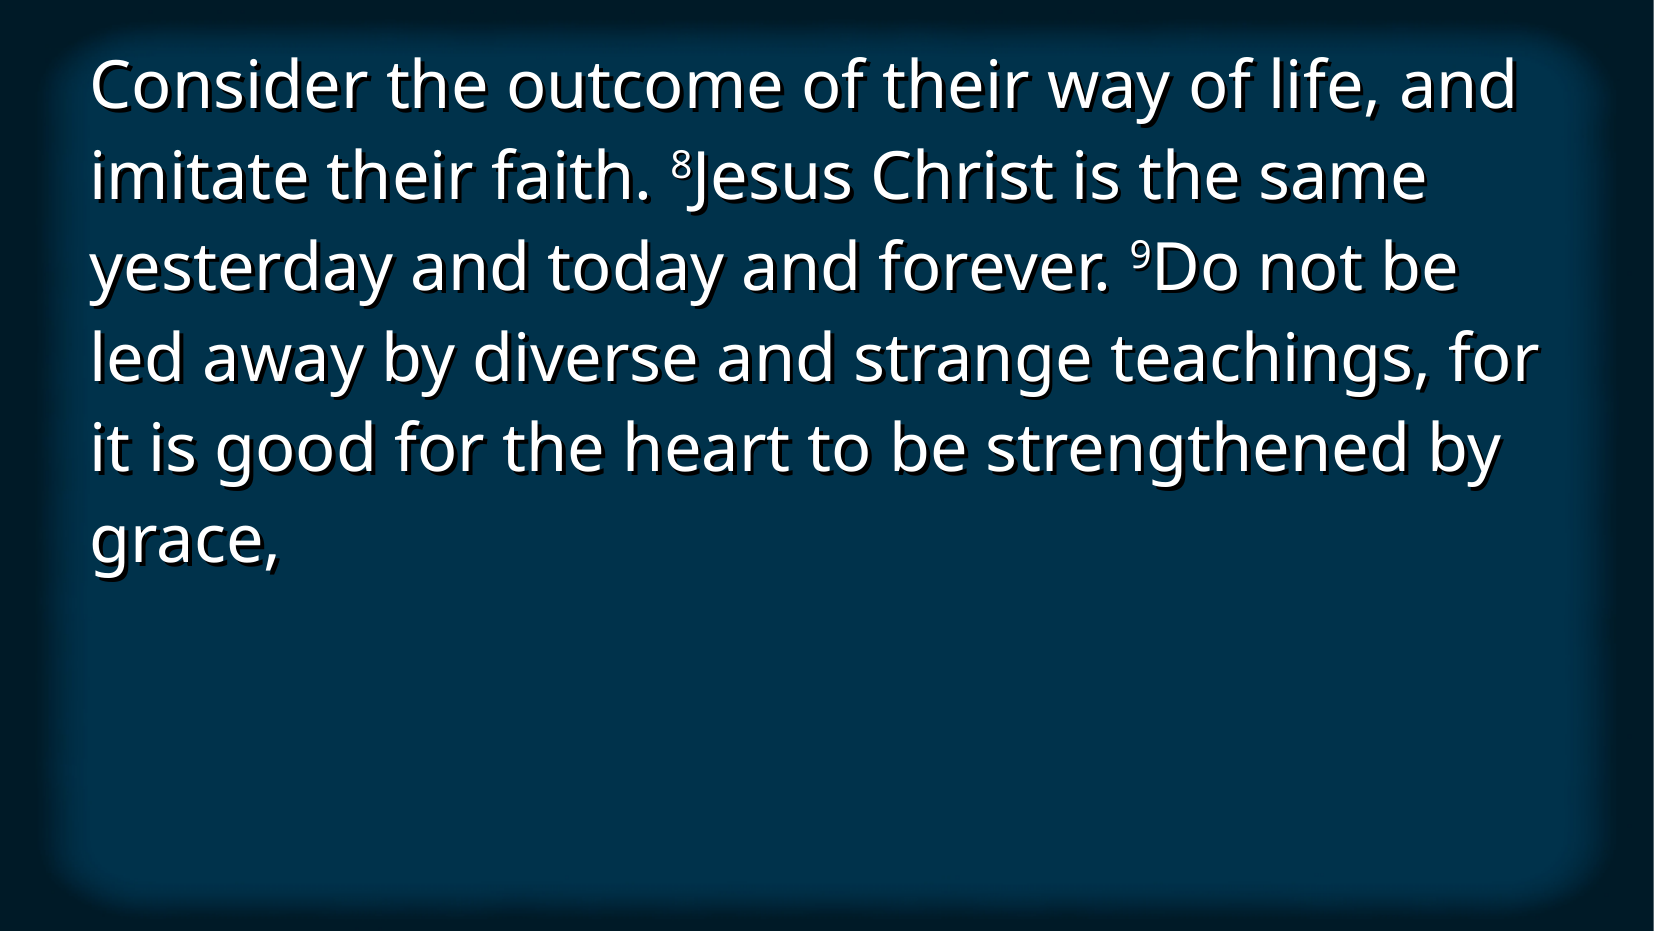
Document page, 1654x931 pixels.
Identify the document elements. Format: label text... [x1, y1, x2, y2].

picture [0, 0, 1654, 931]
text_box Consider the outcome of their way of life, and imitate their faith. 8Jesus Christ is the same yesterday and today and forever. 9Do not be led away by diverse and strange teachings, for it is good for the heart to be strengthened by grace, [75, 30, 1576, 489]
